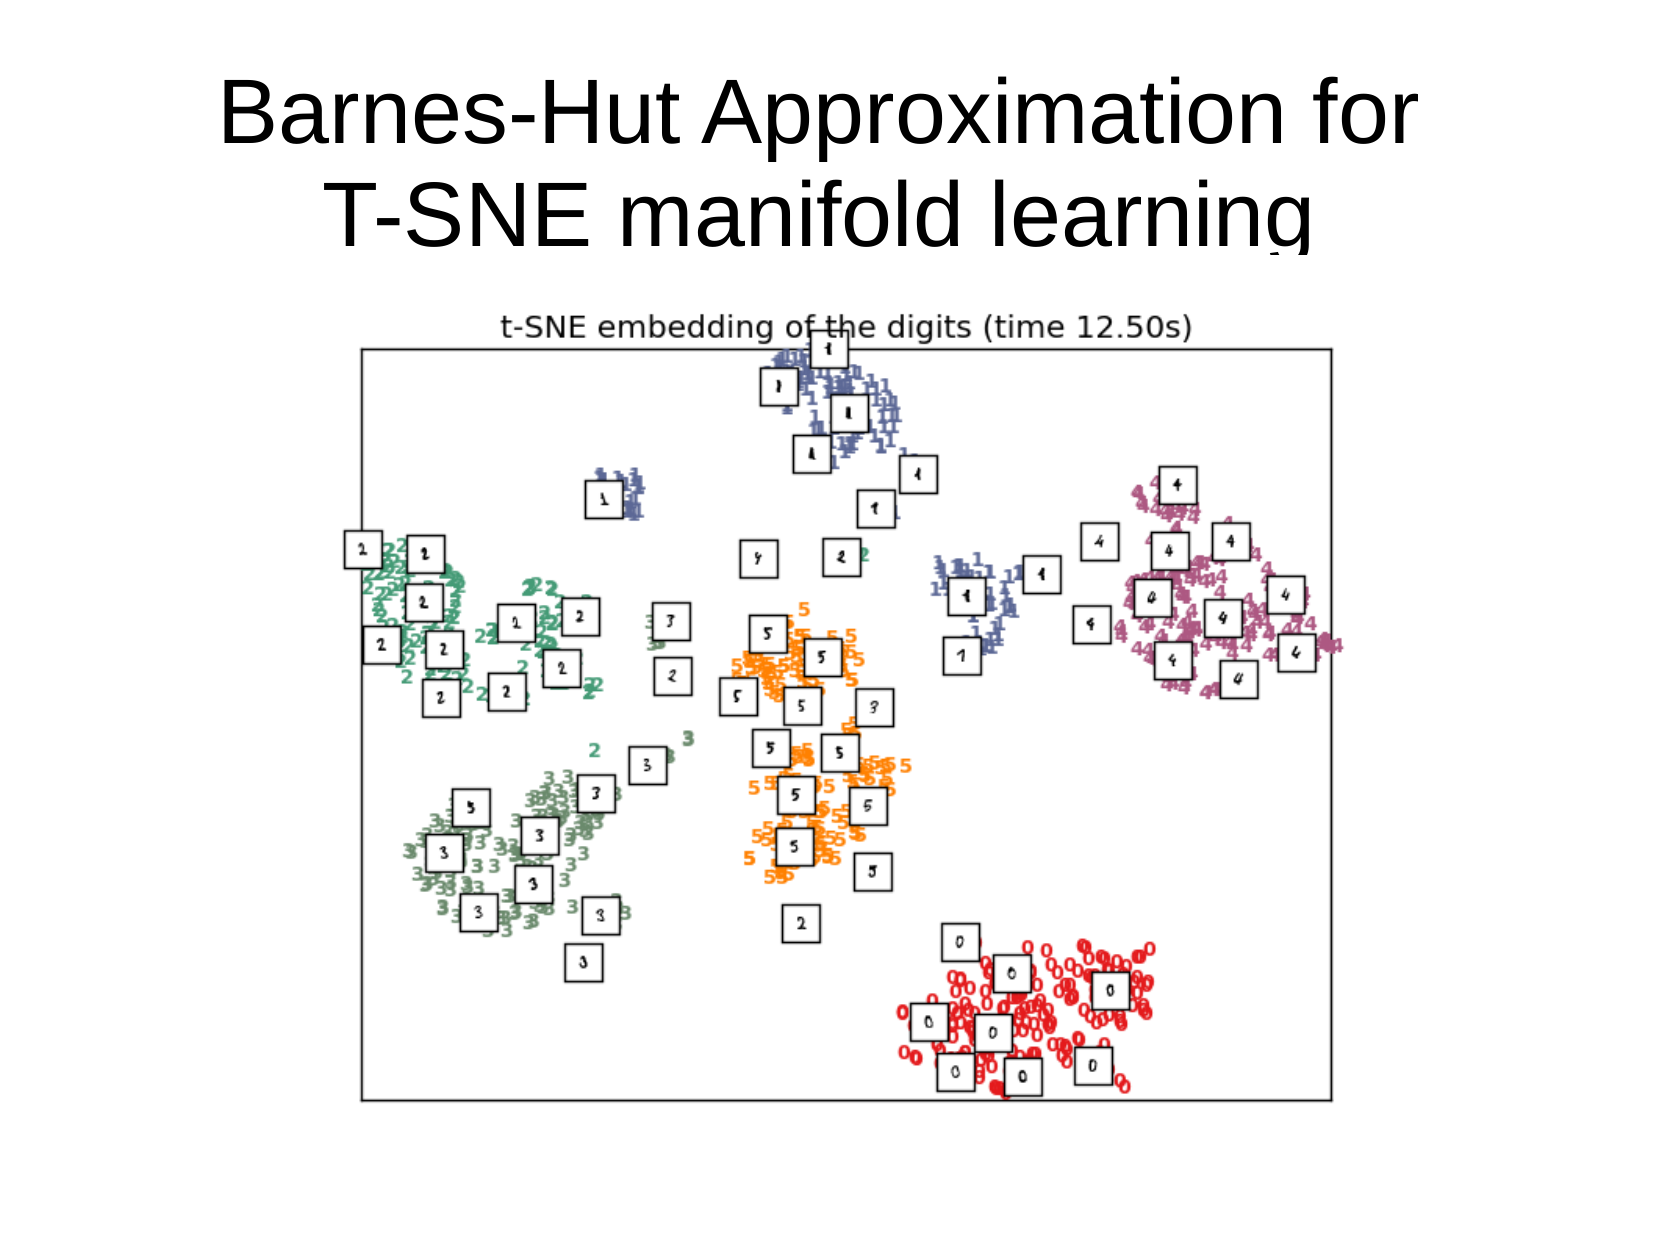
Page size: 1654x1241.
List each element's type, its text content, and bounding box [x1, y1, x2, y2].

title Barnes-Hut Approximation for T-SNE manifold learning [75, 60, 1564, 268]
picture [205, 255, 1456, 1194]
